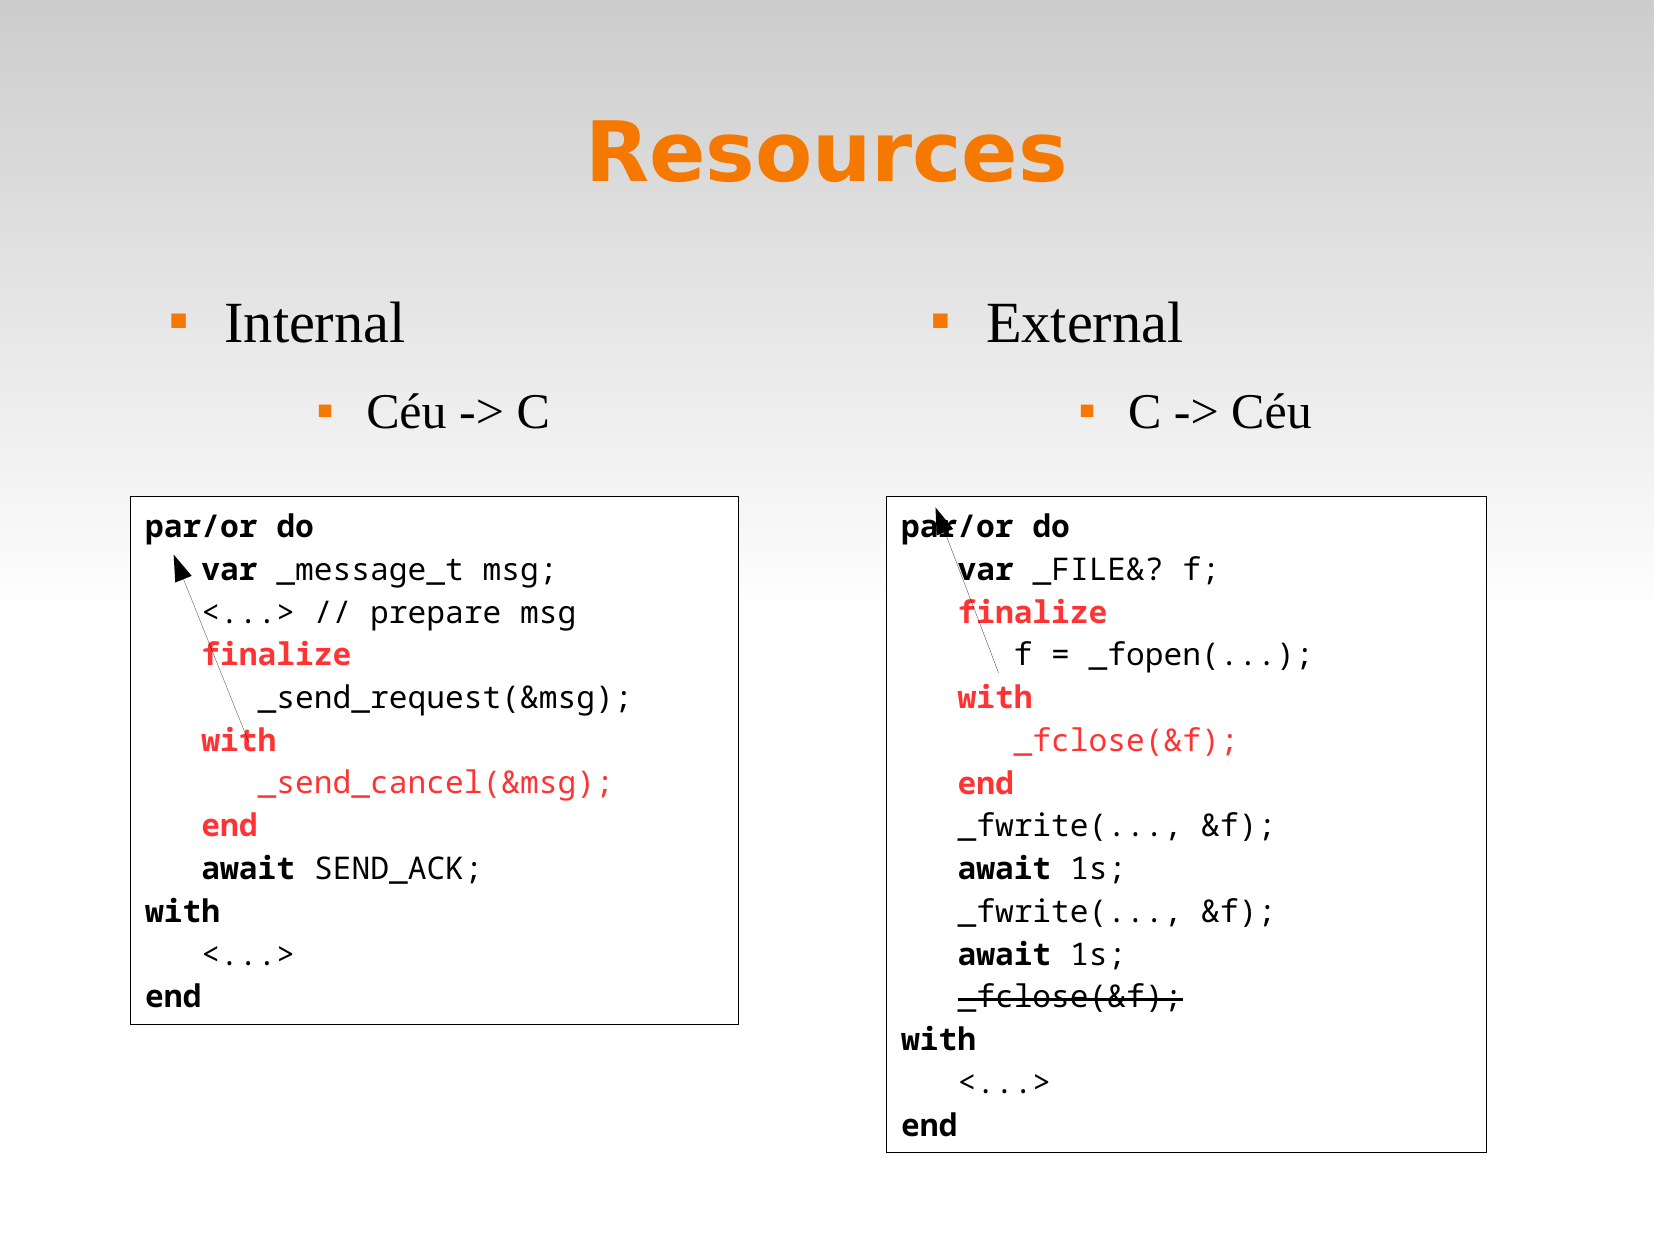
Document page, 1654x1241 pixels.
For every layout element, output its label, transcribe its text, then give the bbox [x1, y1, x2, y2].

list External C -> Céu [844, 290, 1512, 451]
list Internal Céu -> C [82, 290, 751, 451]
title Resources [82, 49, 1571, 257]
text_box par/or do var _message_t msg; <...> // prepare msg finalize _send_request(&msg); with _send_cancel(&msg); end await SEND_ACK; with <...> end [130, 496, 739, 958]
text_box par/or do var _FILE&? f; finalize f = _fopen(...); with _fclose(&f); end _fwrite(..., &f); await 1s; _fwrite(..., &f); await 1s; _fclose(&f); with <...> end [886, 496, 1487, 1066]
